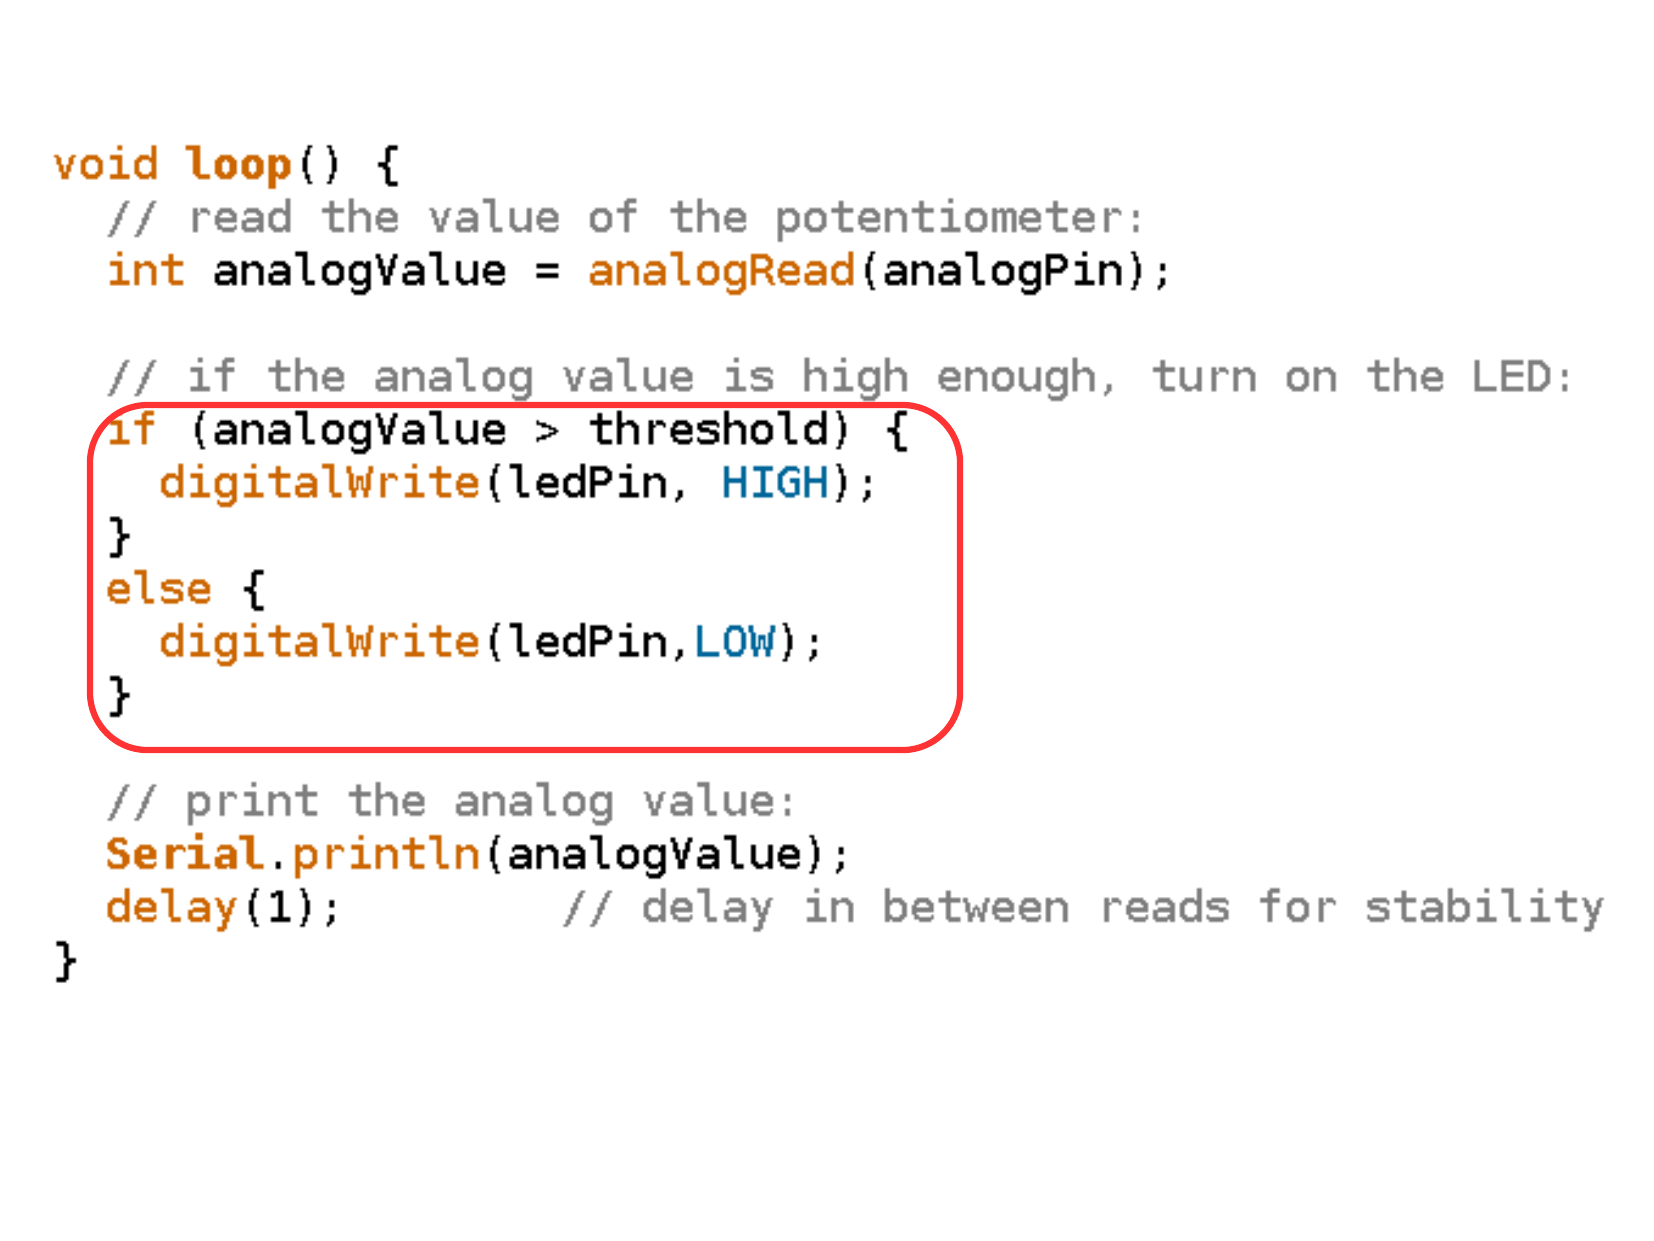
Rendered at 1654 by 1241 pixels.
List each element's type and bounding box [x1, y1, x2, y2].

picture [45, 134, 1624, 995]
